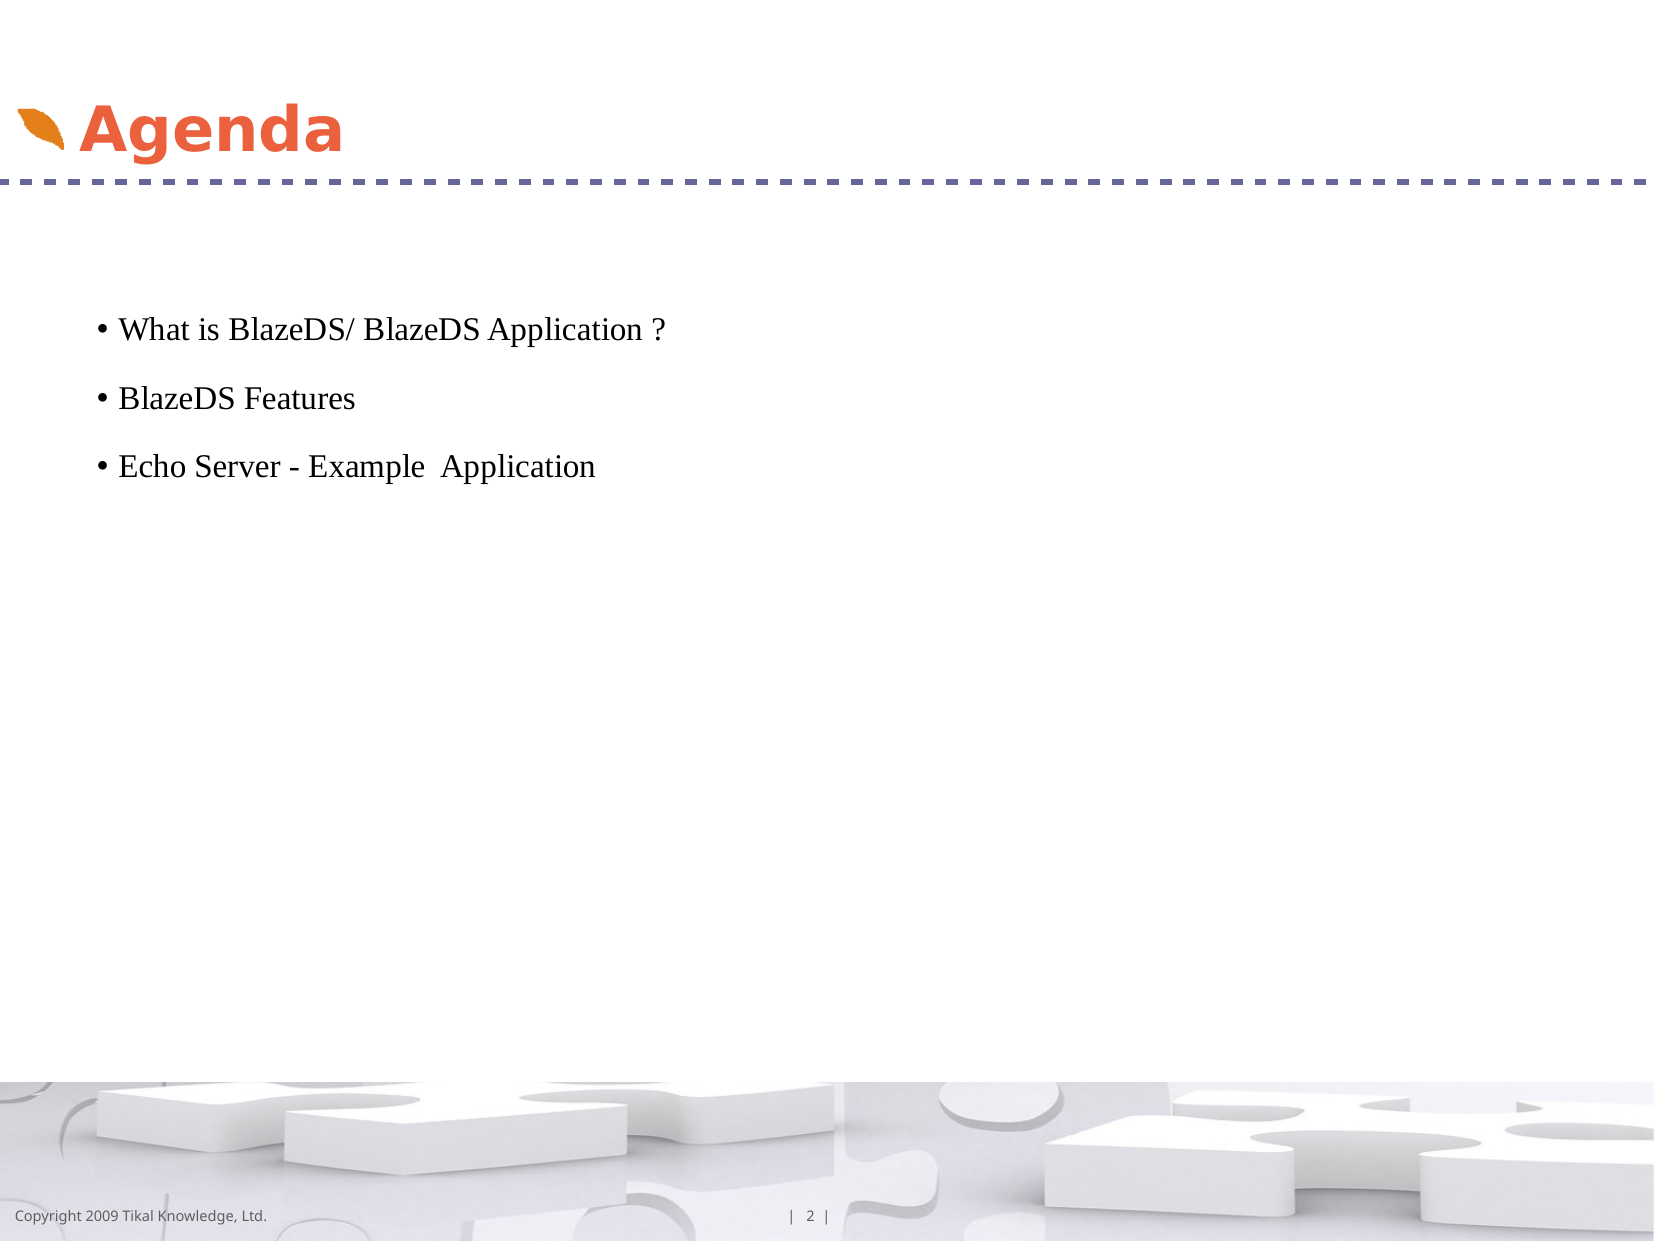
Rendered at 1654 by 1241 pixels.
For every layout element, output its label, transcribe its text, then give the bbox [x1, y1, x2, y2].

title Agenda [79, 84, 1430, 176]
picture [0, 1082, 1654, 1241]
picture [5, 98, 79, 159]
chart [75, 225, 1426, 1072]
